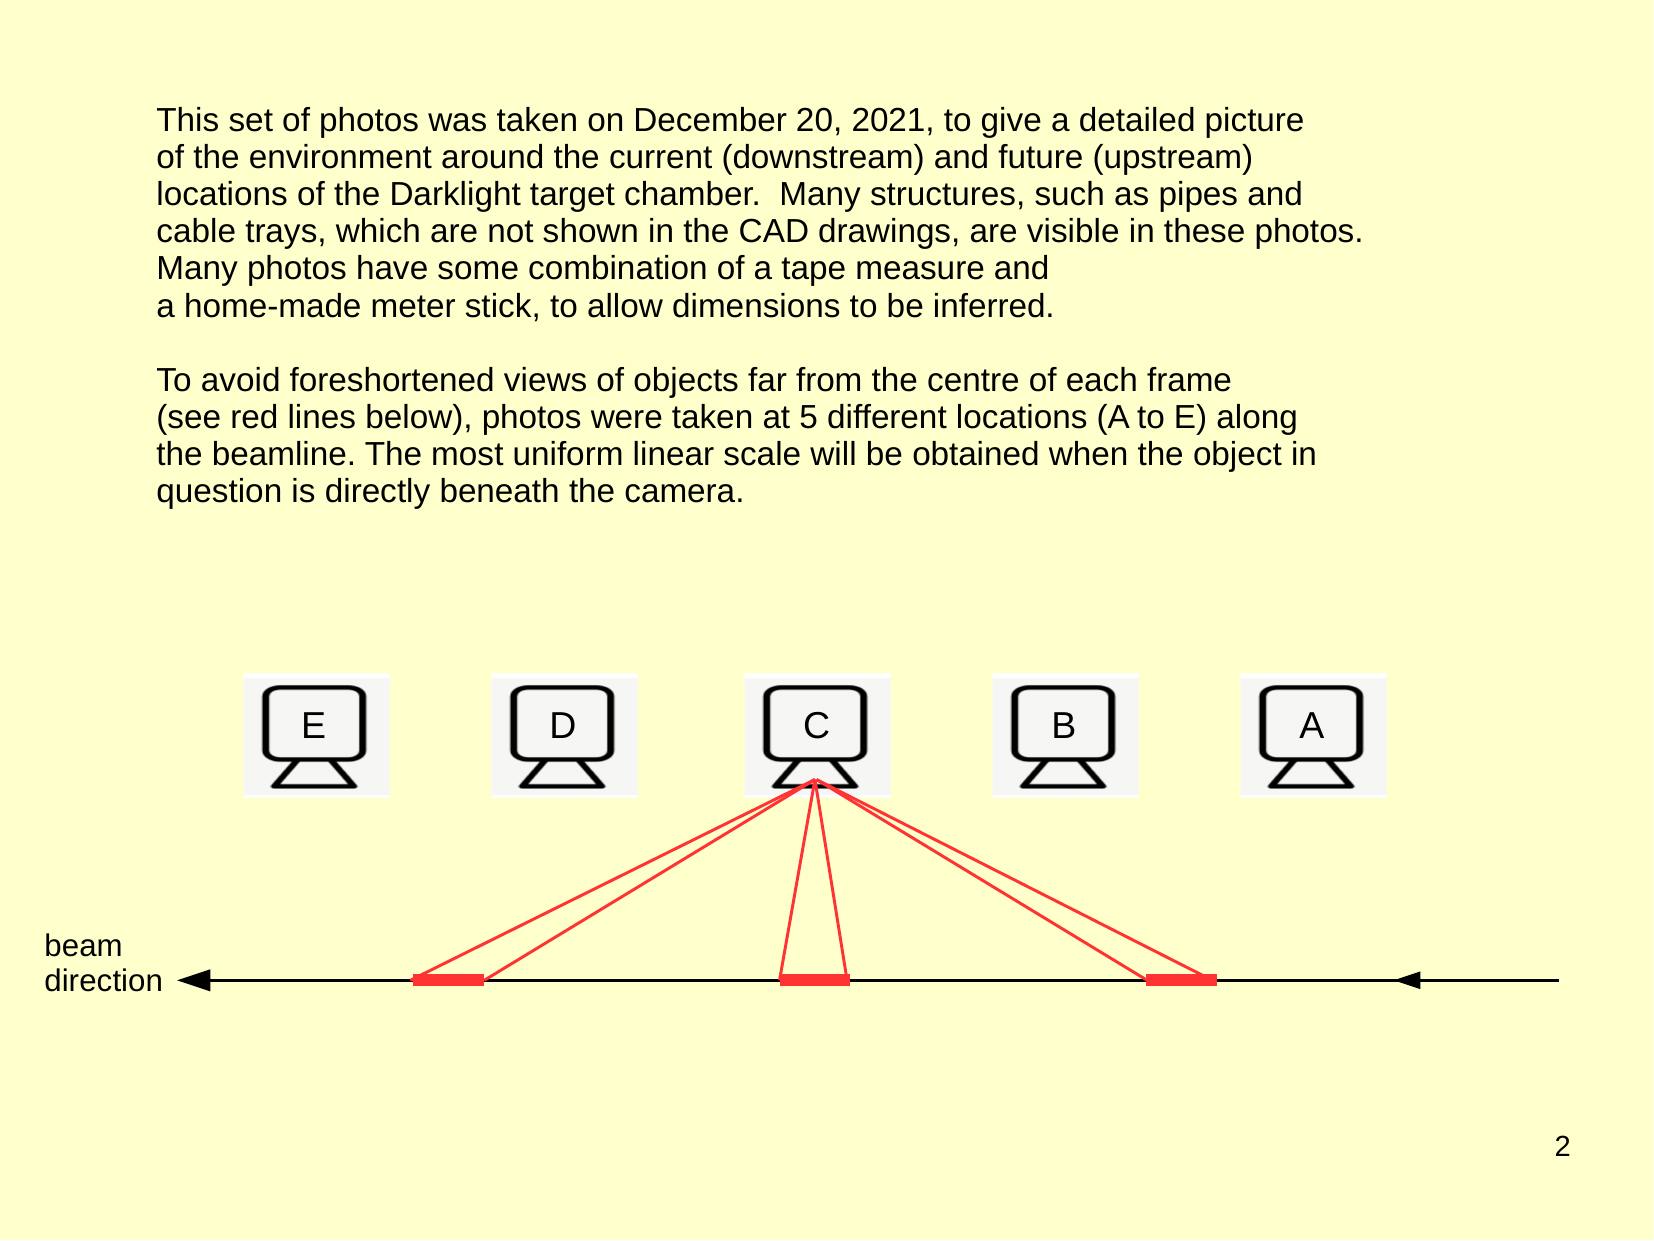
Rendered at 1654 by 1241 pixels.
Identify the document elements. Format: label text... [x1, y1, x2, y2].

picture [243, 673, 390, 798]
text_box D [534, 697, 592, 754]
text_box This set of photos was taken on December 20, 2021, to give a detailed picture of the environment around the current (downstream) and future (upstream) locations of the Darklight target chamber. Many structures, such as pipes and cable trays, which are not shown in the CAD drawings, are visible in these photos. Many photos have some combination of a tape measure and a home-made meter stick, to allow dimensions to be inferred. To avoid foreshortened views of objects far from the centre of each frame (see red lines below), photos were taken at 5 different locations (A to E) along the beamline. The most uniform linear scale will be obtained when the object in question is directly beneath the camera. [141, 94, 1380, 520]
text_box E [286, 697, 342, 754]
text_box C [788, 696, 846, 754]
text_box B [1036, 696, 1092, 754]
text_box beam direction [29, 921, 179, 1006]
text_box A [1284, 696, 1340, 754]
picture [790, 784, 812, 798]
picture [1240, 673, 1387, 798]
picture [818, 783, 842, 798]
picture [491, 673, 638, 798]
picture [744, 673, 891, 798]
picture [992, 673, 1139, 798]
